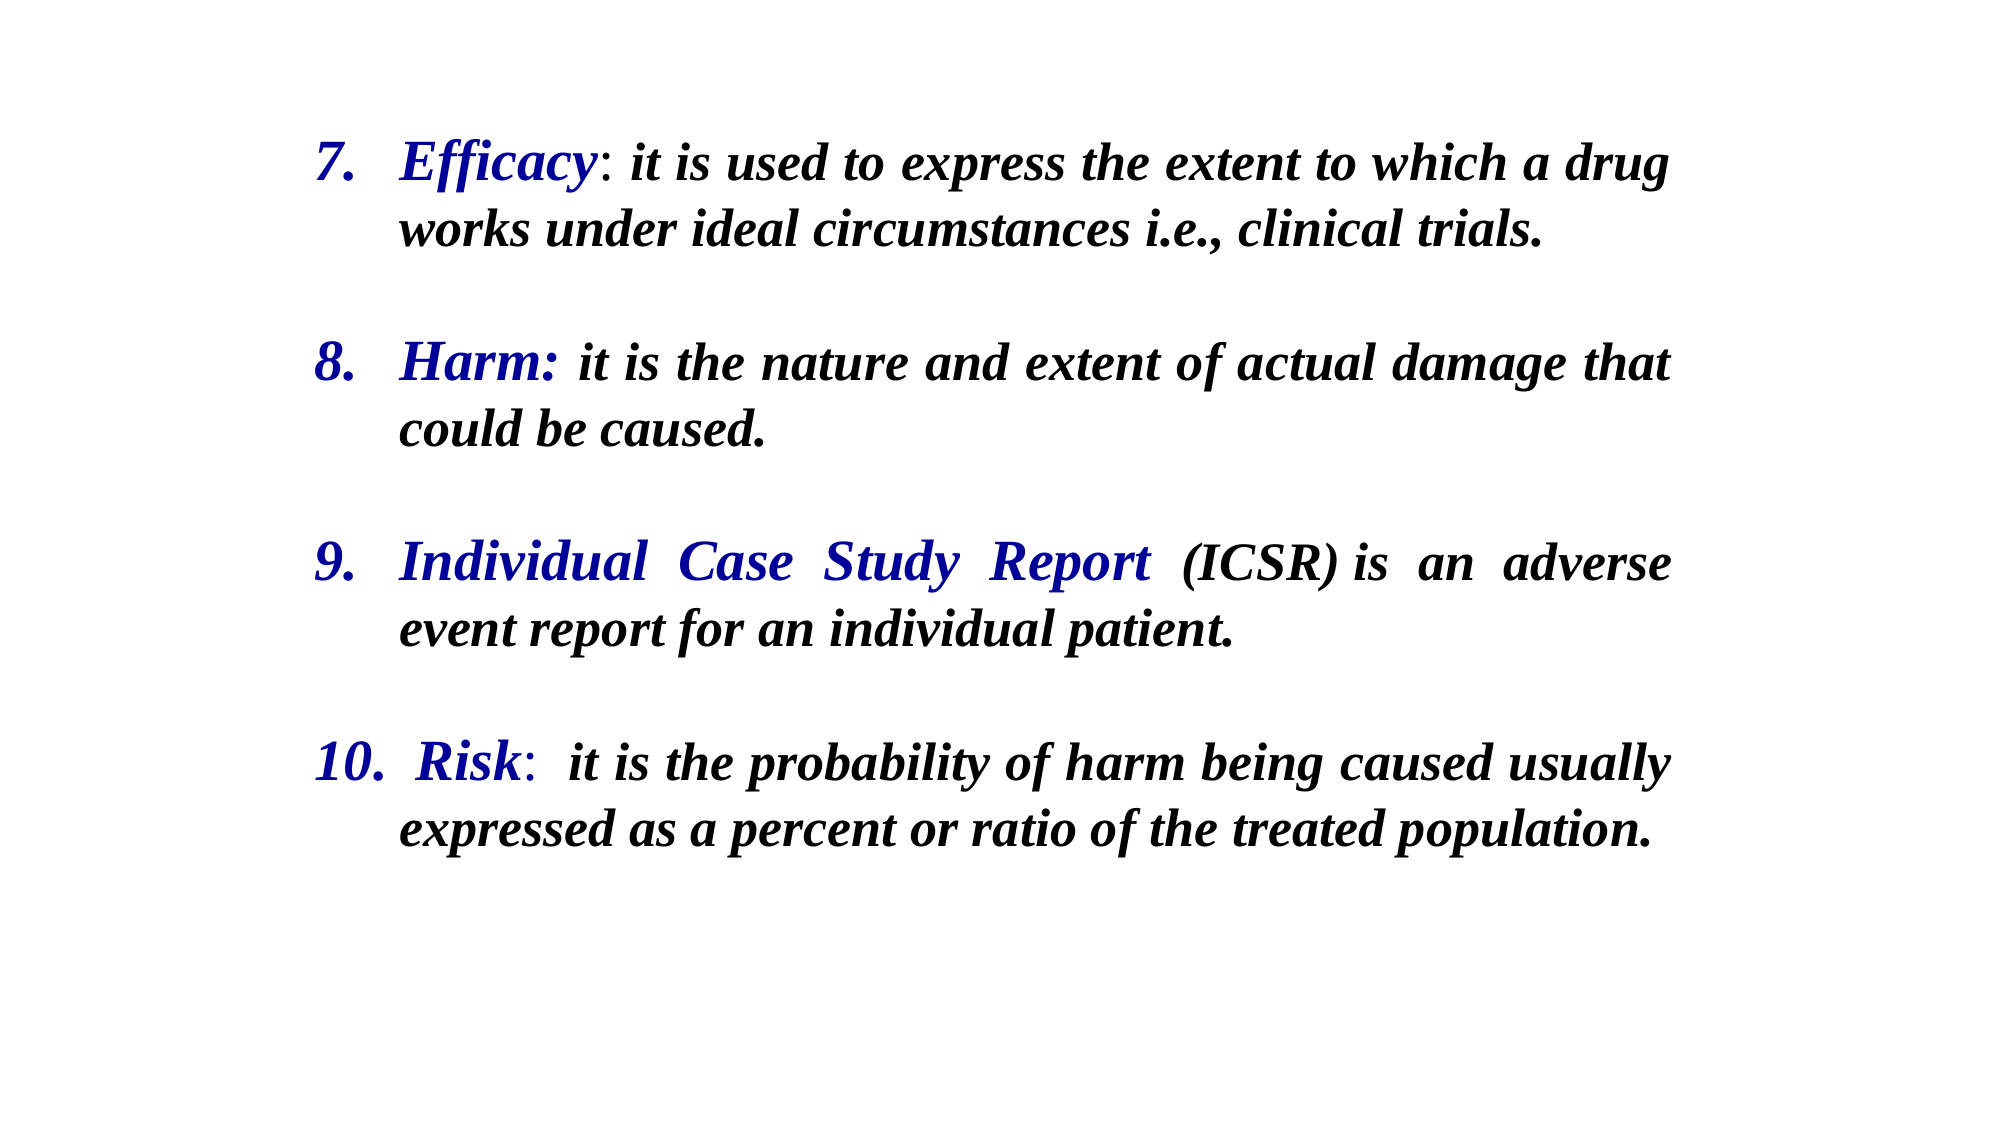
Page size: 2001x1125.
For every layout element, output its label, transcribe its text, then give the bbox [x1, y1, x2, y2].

text_box Efficacy: it is used to express the extent to which a drug works under ideal circumstances i.e., clinical trials. Harm: it is the nature and extent of actual damage that could be caused. Individual Case Study Report (ICSR) is an adverse event report for an individual patient. Risk: it is the probability of harm being caused usually expressed as a percent or ratio of the treated population. [300, 49, 1688, 1040]
